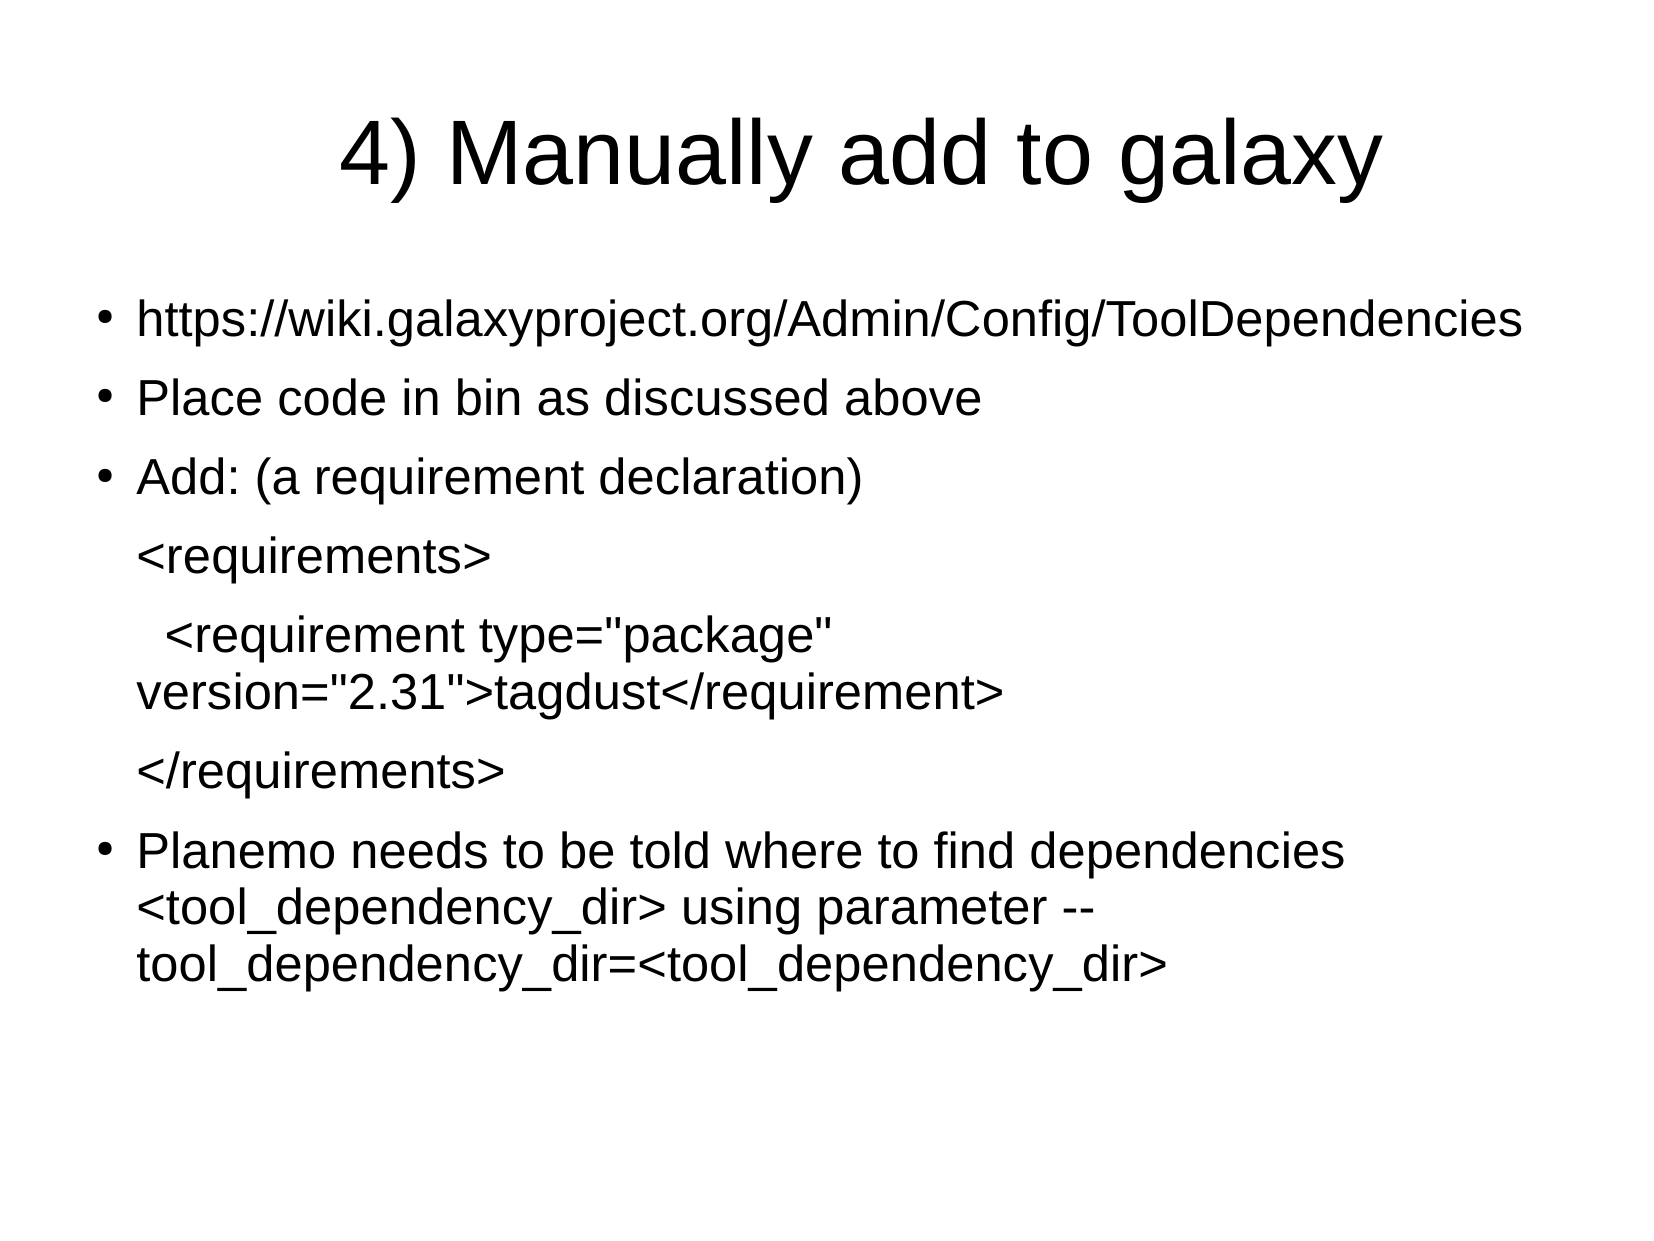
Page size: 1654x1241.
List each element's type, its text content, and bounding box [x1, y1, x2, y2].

list https://wiki.galaxyproject.org/Admin/Config/ToolDependencies Place code in bin as discussed above Add: (a requirement declaration) <requirements> <requirement type="package" version="2.31">tagdust</requirement> </requirements> Planemo needs to be told where to find dependencies <tool_dependency_dir> using parameter --tool_dependency_dir=<tool_dependency_dir> [82, 290, 1571, 1010]
title 4) Manually add to galaxy [82, 49, 1571, 257]
